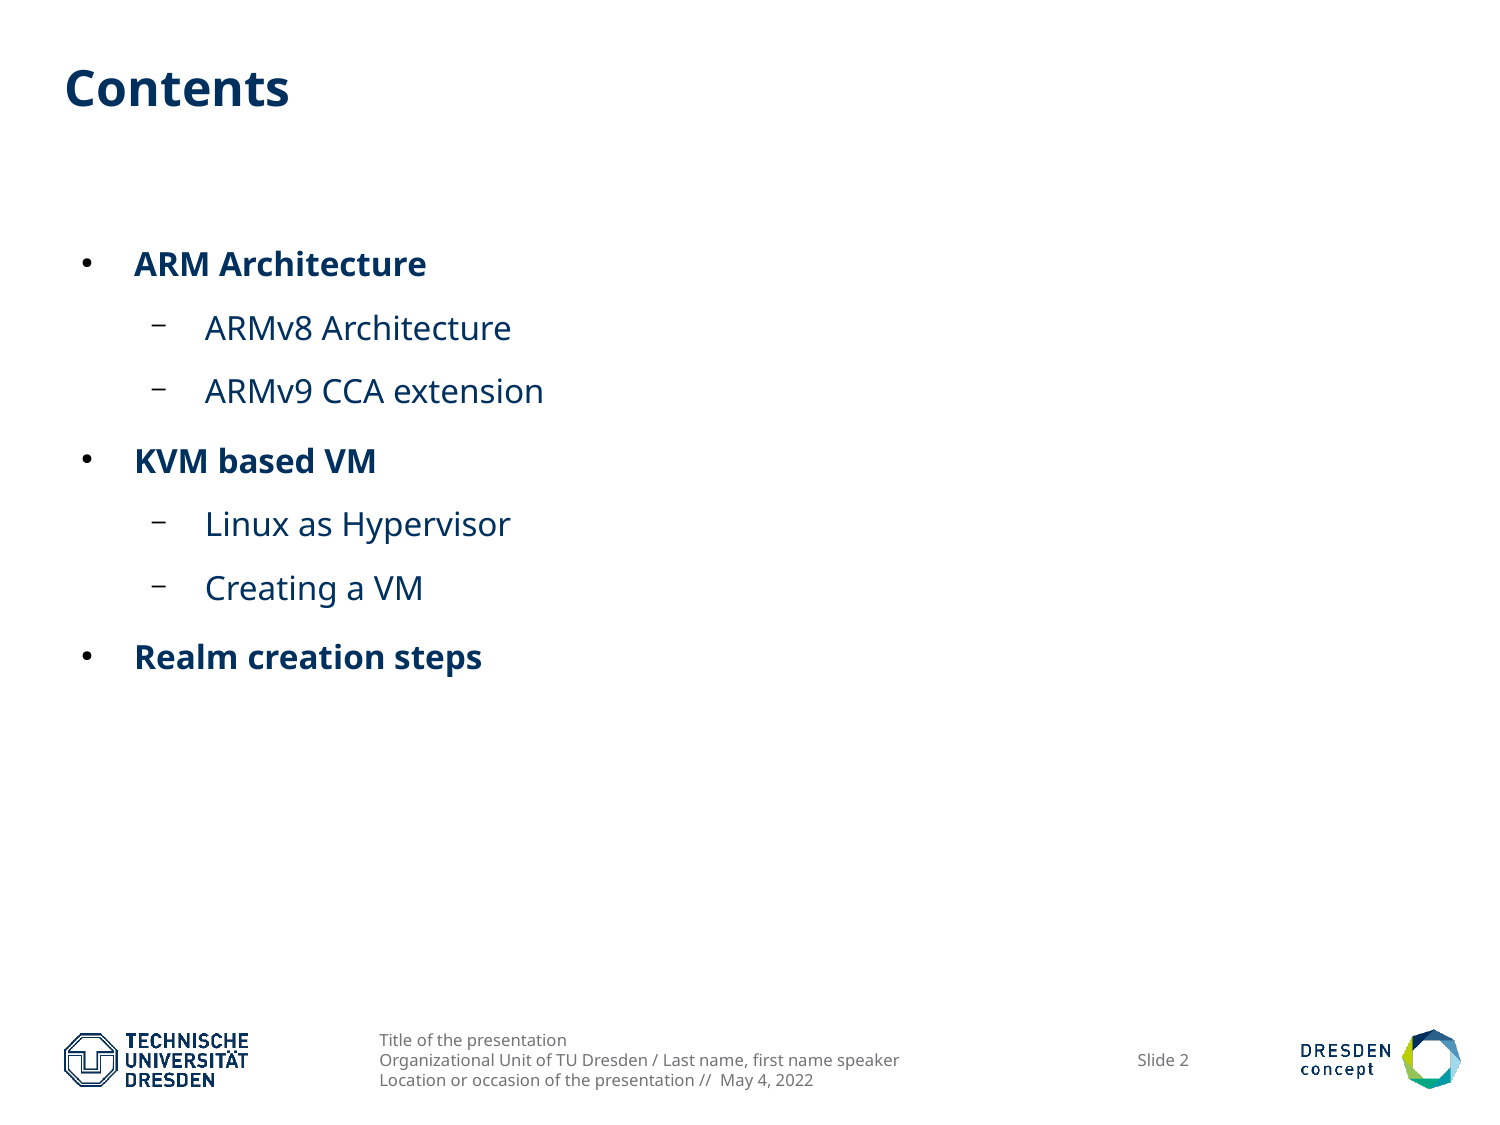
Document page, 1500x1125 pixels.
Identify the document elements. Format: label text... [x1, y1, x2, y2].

picture [64, 1033, 248, 1087]
picture [1301, 1029, 1461, 1089]
title Contents [64, 56, 1437, 190]
list ARM Architecture ARMv8 Architecture ARMv9 CCA extension KVM based VM Linux as Hypervisor Creating a VM Realm creation steps [63, 243, 1437, 941]
